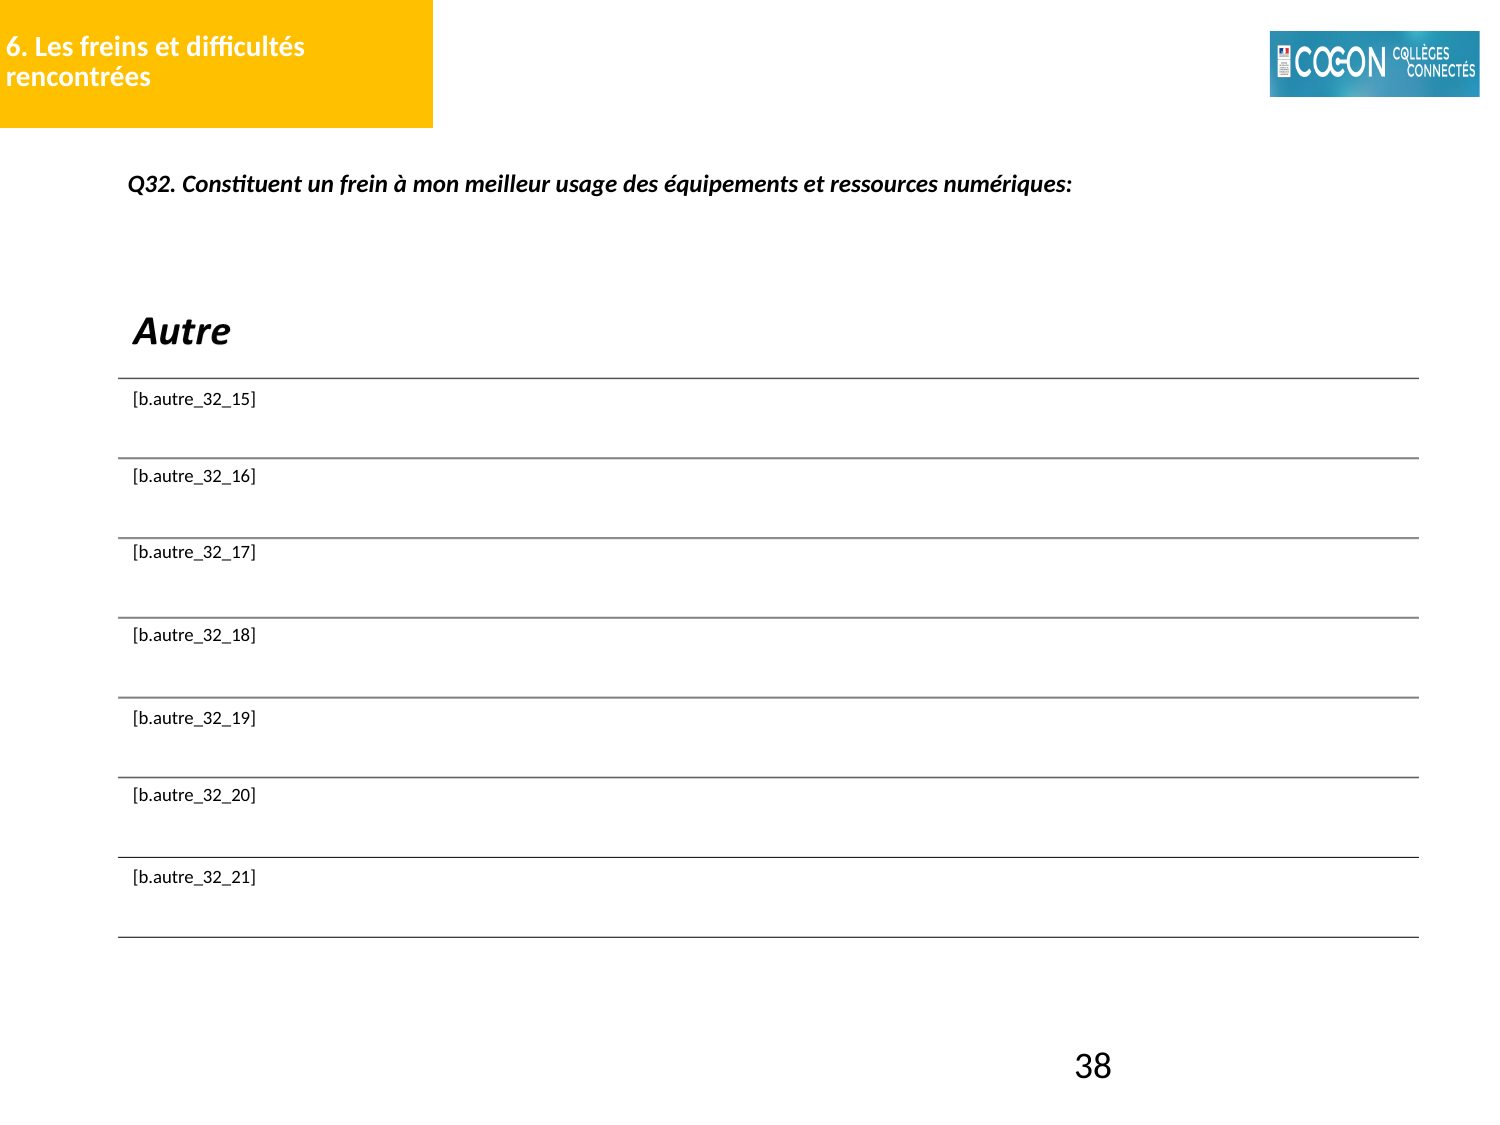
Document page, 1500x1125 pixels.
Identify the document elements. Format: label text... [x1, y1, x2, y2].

text_box [b.autre_32_17] [118, 537, 1419, 615]
text_box [b.autre_32_20] [118, 779, 1419, 857]
text_box <numéro> [1059, 1042, 1397, 1103]
text_box [b.autre_32_15] [118, 383, 1419, 460]
text_box [b.autre_32_16] [118, 460, 1419, 537]
picture [108, 292, 1419, 939]
picture [1269, 31, 1480, 97]
text_box [b.autre_32_21] [118, 862, 1419, 940]
text_box [b.autre_32_19] [118, 702, 1419, 779]
text_box Q32. Constituent un frein à mon meilleur usage des équipements et ressources numériques: [112, 166, 1407, 209]
text_box [b.autre_32_18] [118, 620, 1419, 697]
text_box 6. Les freins et difficultés rencontrées [0, 0, 433, 128]
